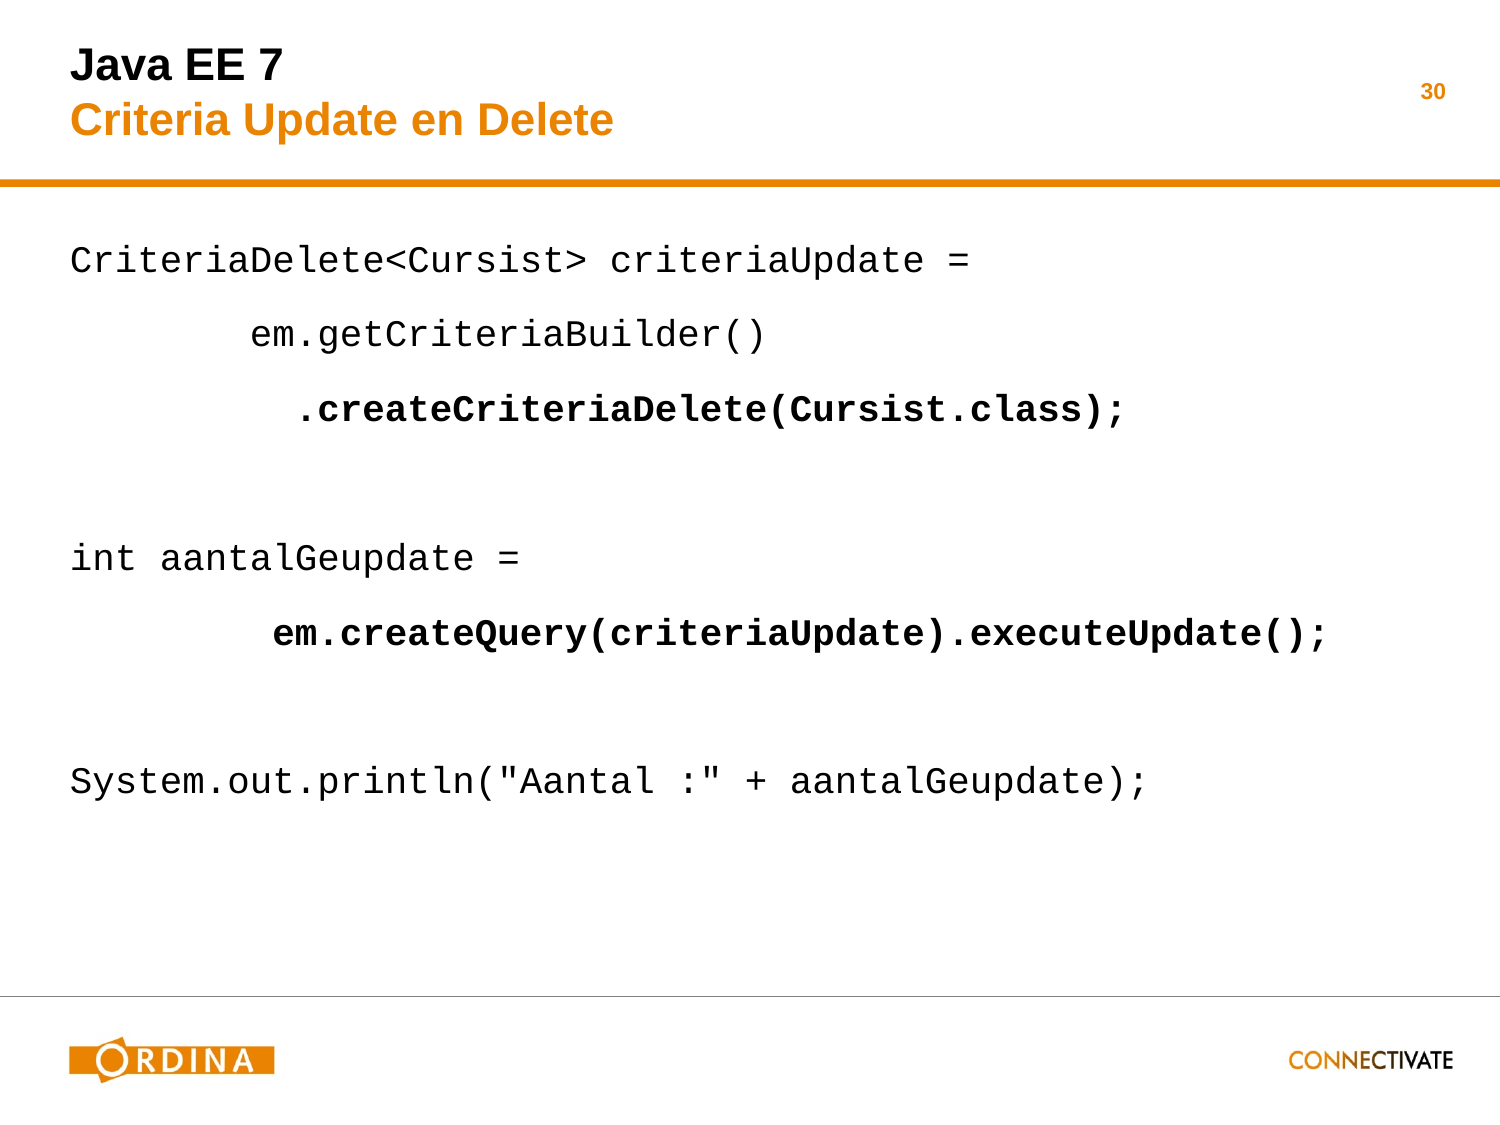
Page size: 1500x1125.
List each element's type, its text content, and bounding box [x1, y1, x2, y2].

slide_number <number> [1397, 69, 1462, 121]
list CriteriaDelete<Cursist> criteriaUpdate = em.getCriteriaBuilder() .createCriteriaDelete(Cursist.class); int aantalGeupdate = em.createQuery(criteriaUpdate).executeUpdate(); System.out.println("Aantal :" + aantalGeupdate); [54, 227, 1462, 979]
picture [1287, 1048, 1455, 1071]
picture [64, 1032, 279, 1087]
title Java EE 7 Criteria Update en Delete [54, 0, 1397, 180]
